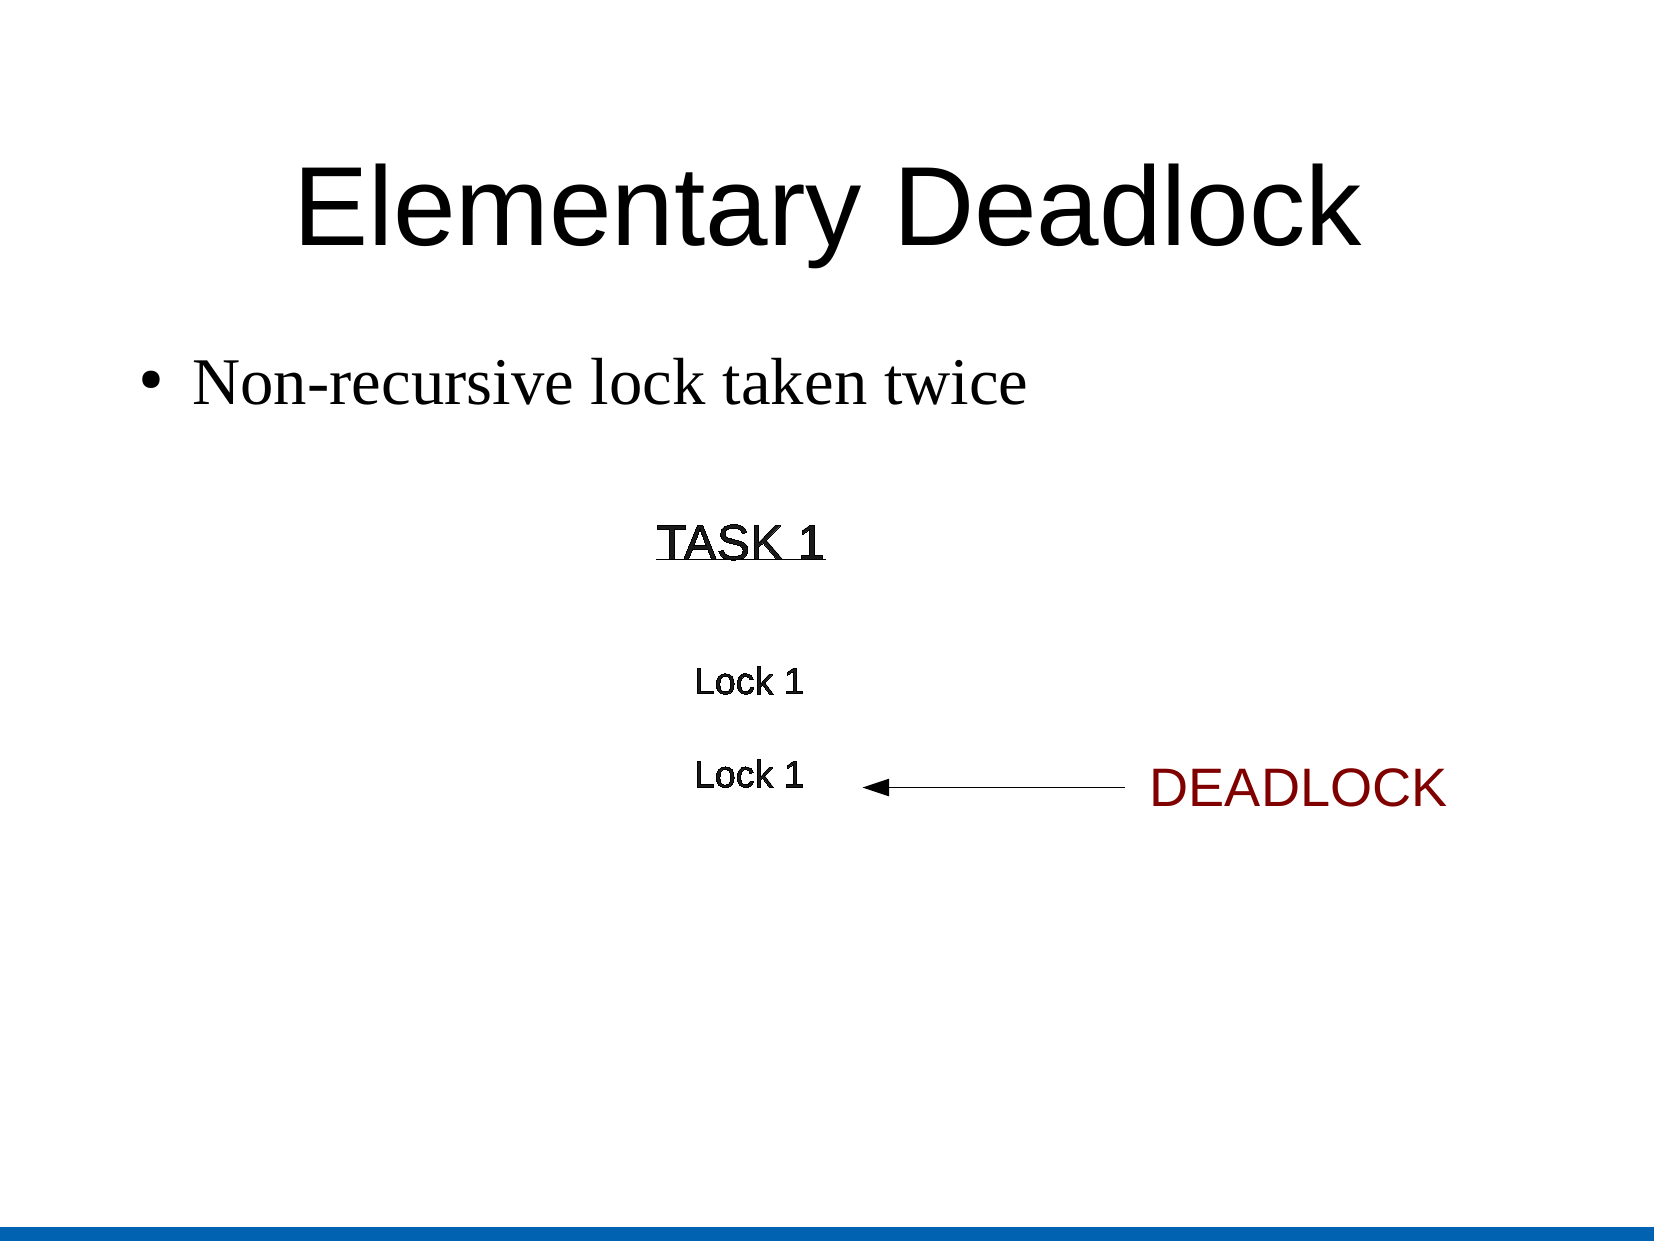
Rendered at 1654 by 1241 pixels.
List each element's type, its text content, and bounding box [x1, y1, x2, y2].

text_box [737, 673, 754, 695]
text_box [786, 668, 803, 694]
text_box [757, 759, 774, 788]
text_box [757, 666, 774, 695]
text_box [716, 766, 735, 788]
text_box [656, 524, 826, 561]
text_box [697, 761, 714, 788]
text_box [697, 668, 714, 694]
text_box DEADLOCK [1134, 750, 1463, 826]
text_box [737, 766, 754, 788]
title Elementary Deadlock [121, 102, 1534, 310]
list Non-recursive lock taken twice [121, 344, 1534, 1112]
text_box [786, 761, 803, 788]
text_box [716, 673, 735, 695]
